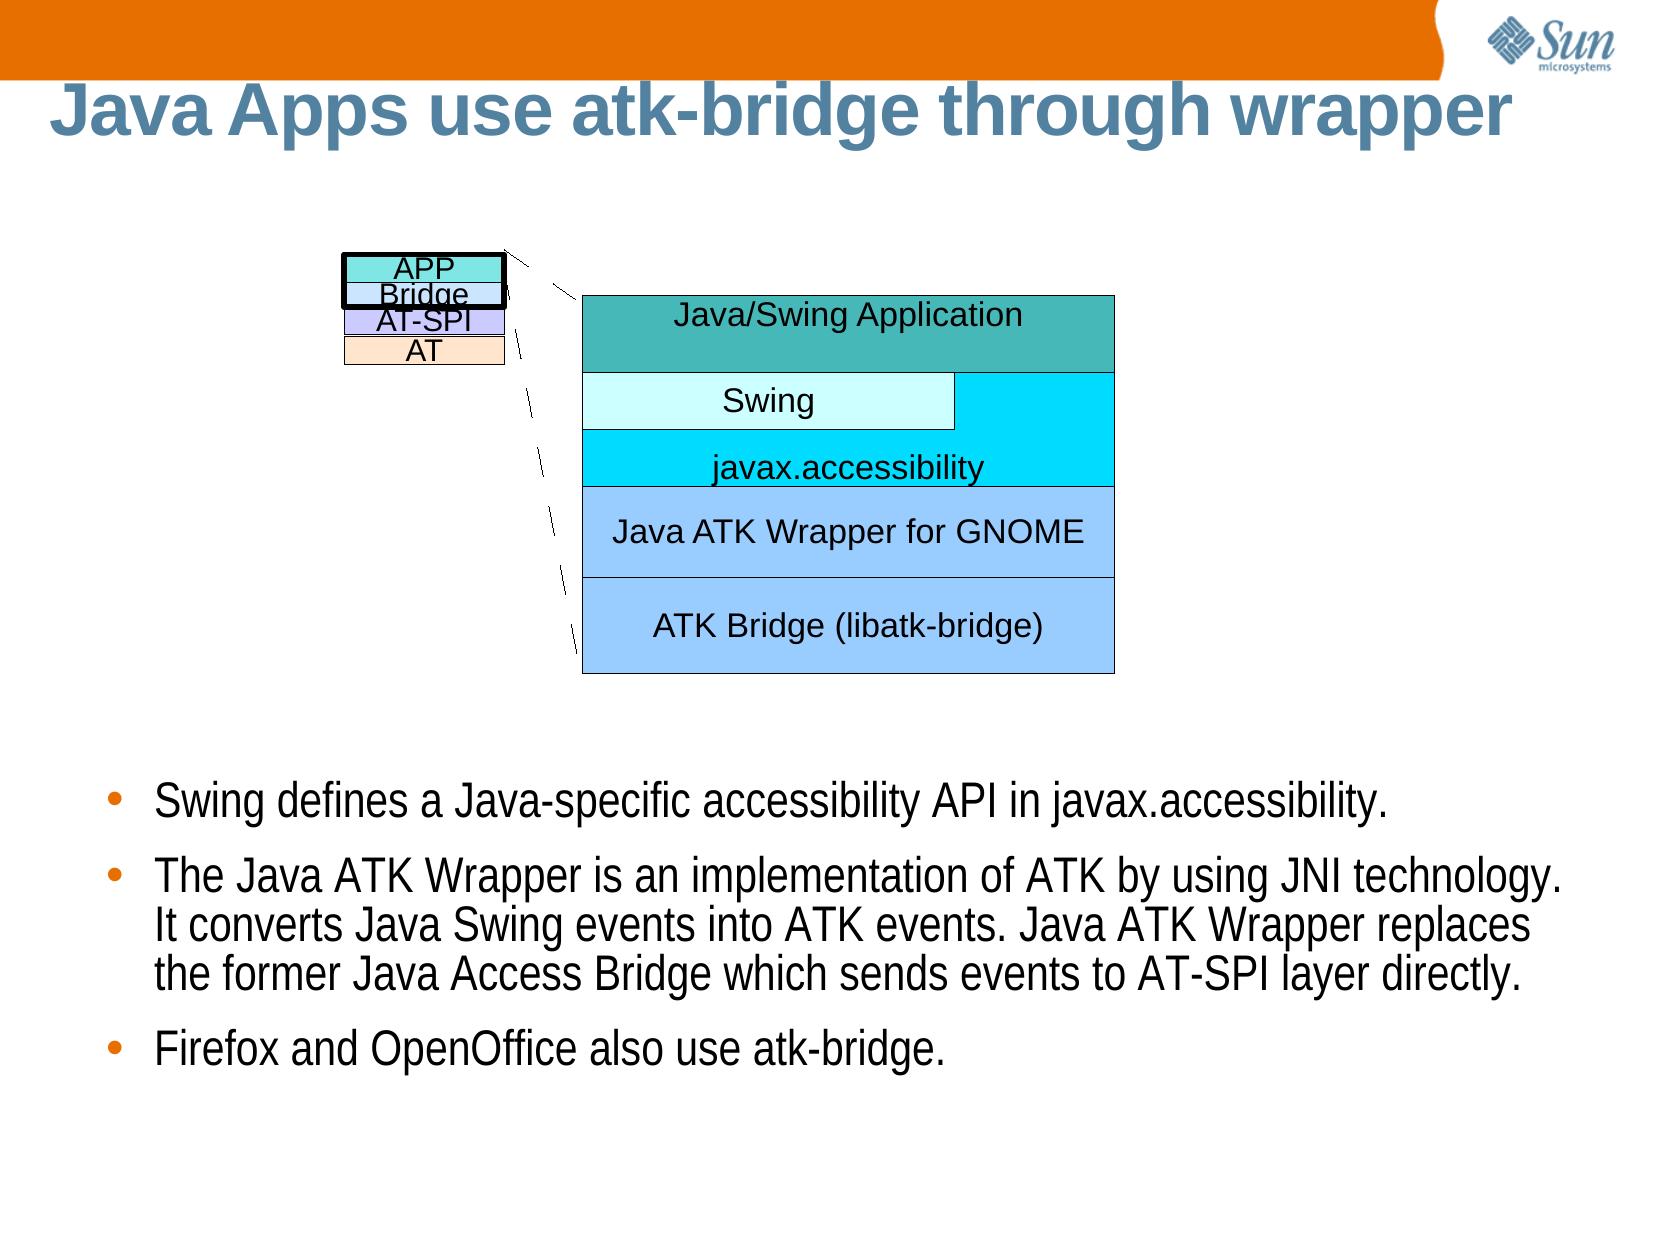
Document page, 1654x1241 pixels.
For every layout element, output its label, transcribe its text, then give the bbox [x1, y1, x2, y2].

picture [0, 0, 1654, 83]
text_box AT-SPI [344, 310, 505, 335]
text_box Java ATK Wrapper for GNOME [582, 487, 1115, 577]
text_box APP [400, 260, 407, 270]
text_box javax.accessibility [582, 372, 1115, 487]
text_box APP [418, 260, 429, 268]
text_box Bridge [432, 282, 501, 304]
text_box Java/Swing Application [582, 295, 1115, 372]
text_box AT [344, 336, 505, 365]
text_box Swing [582, 372, 955, 430]
title Java Apps use atk-bridge through wrapper [49, 74, 1538, 251]
list Swing defines a Java-specific accessibility API in javax.accessibility. The Java ATK Wrapper is an implementation of ATK by using JNI technology. It converts Java Swing events into ATK events. Java ATK Wrapper replaces the former Java Access Bridge which sends events to AT-SPI layer directly. Firefox and OpenOffice also use atk-bridge. [86, 778, 1575, 1240]
text_box ATK Bridge (libatk-bridge) [582, 577, 1115, 674]
text_box APP [439, 260, 450, 268]
text_box Bridge [347, 282, 430, 304]
text_box APP [347, 257, 501, 282]
